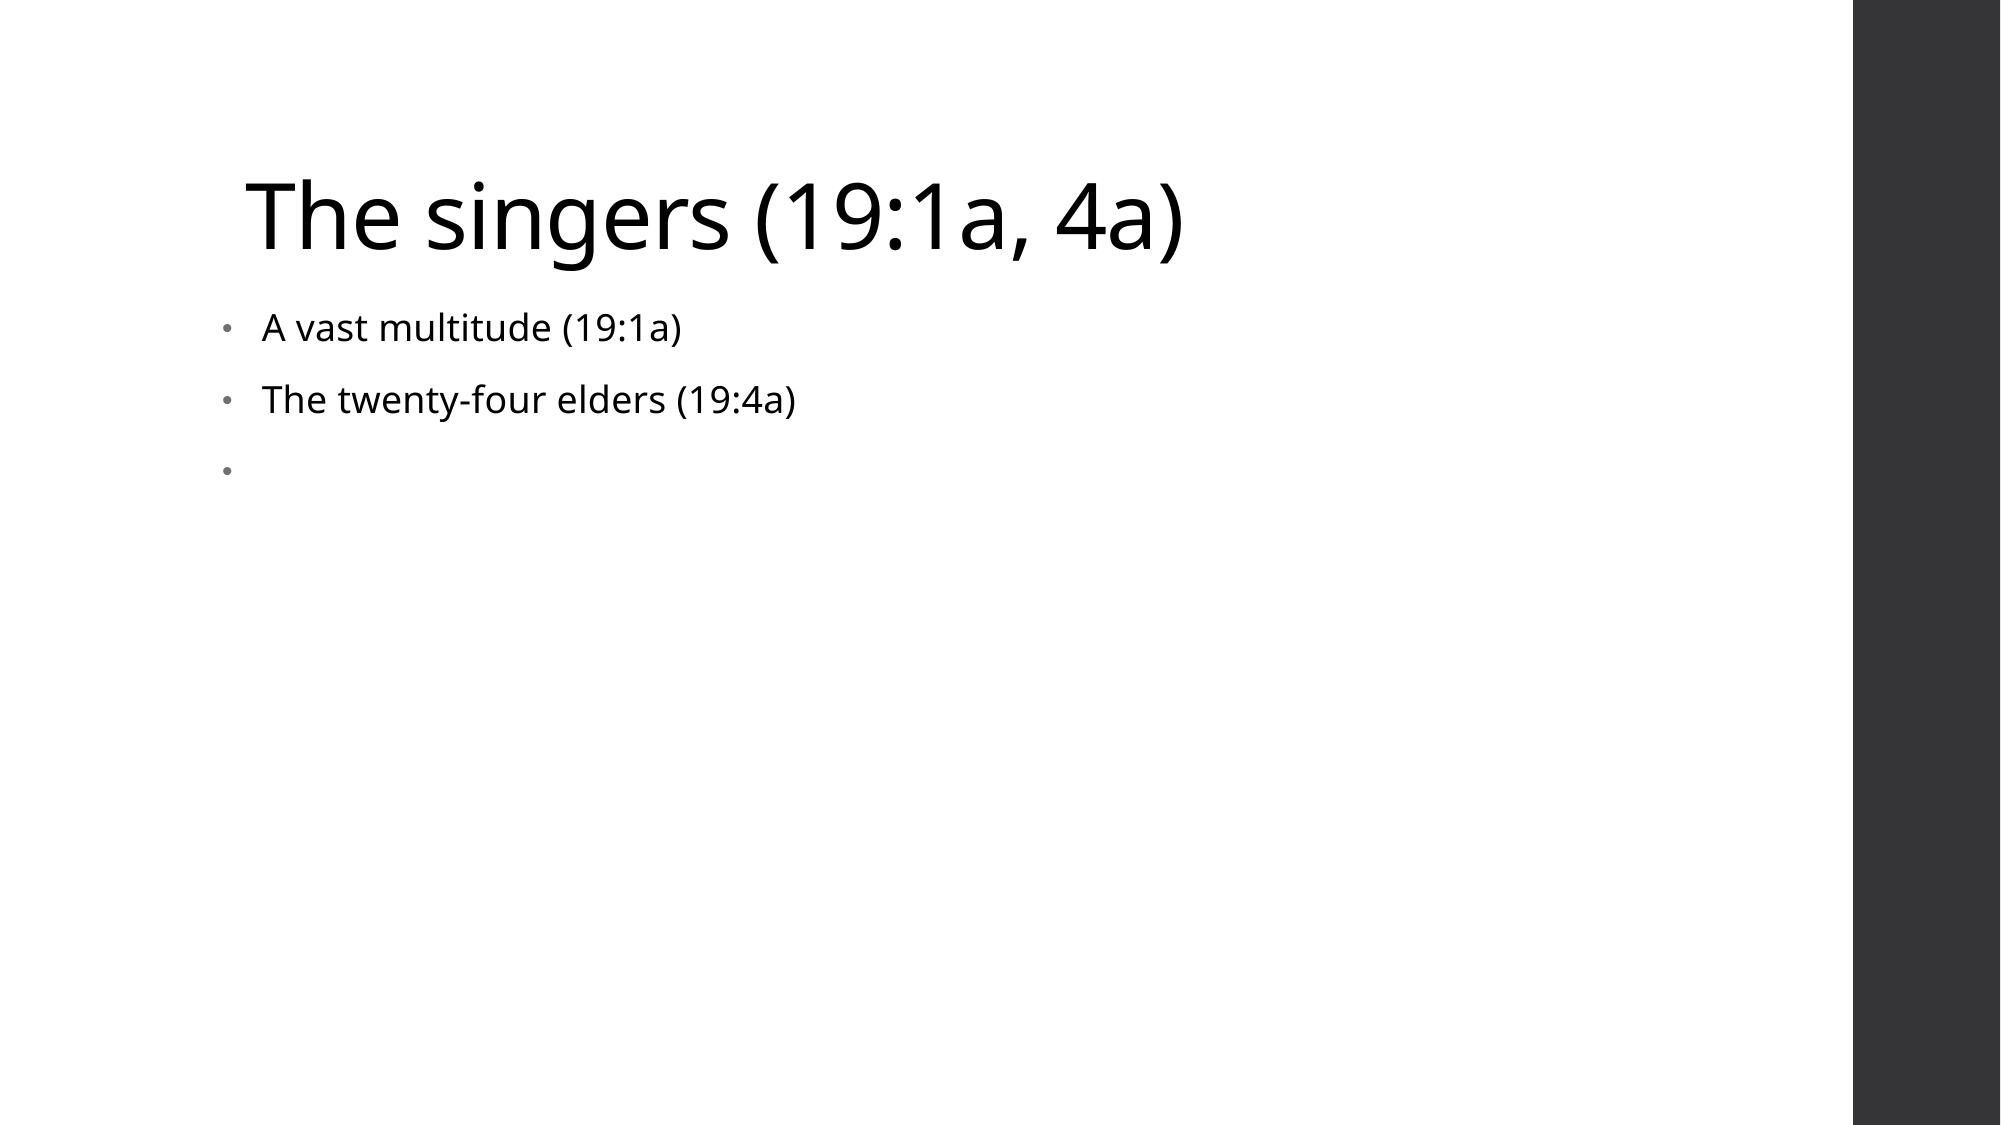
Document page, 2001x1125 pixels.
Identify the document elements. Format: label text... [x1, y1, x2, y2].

title The singers (19:1a, 4a) [206, 60, 1797, 278]
list A vast multitude (19:1a) The twenty-four elders (19:4a) [206, 299, 1617, 1014]
